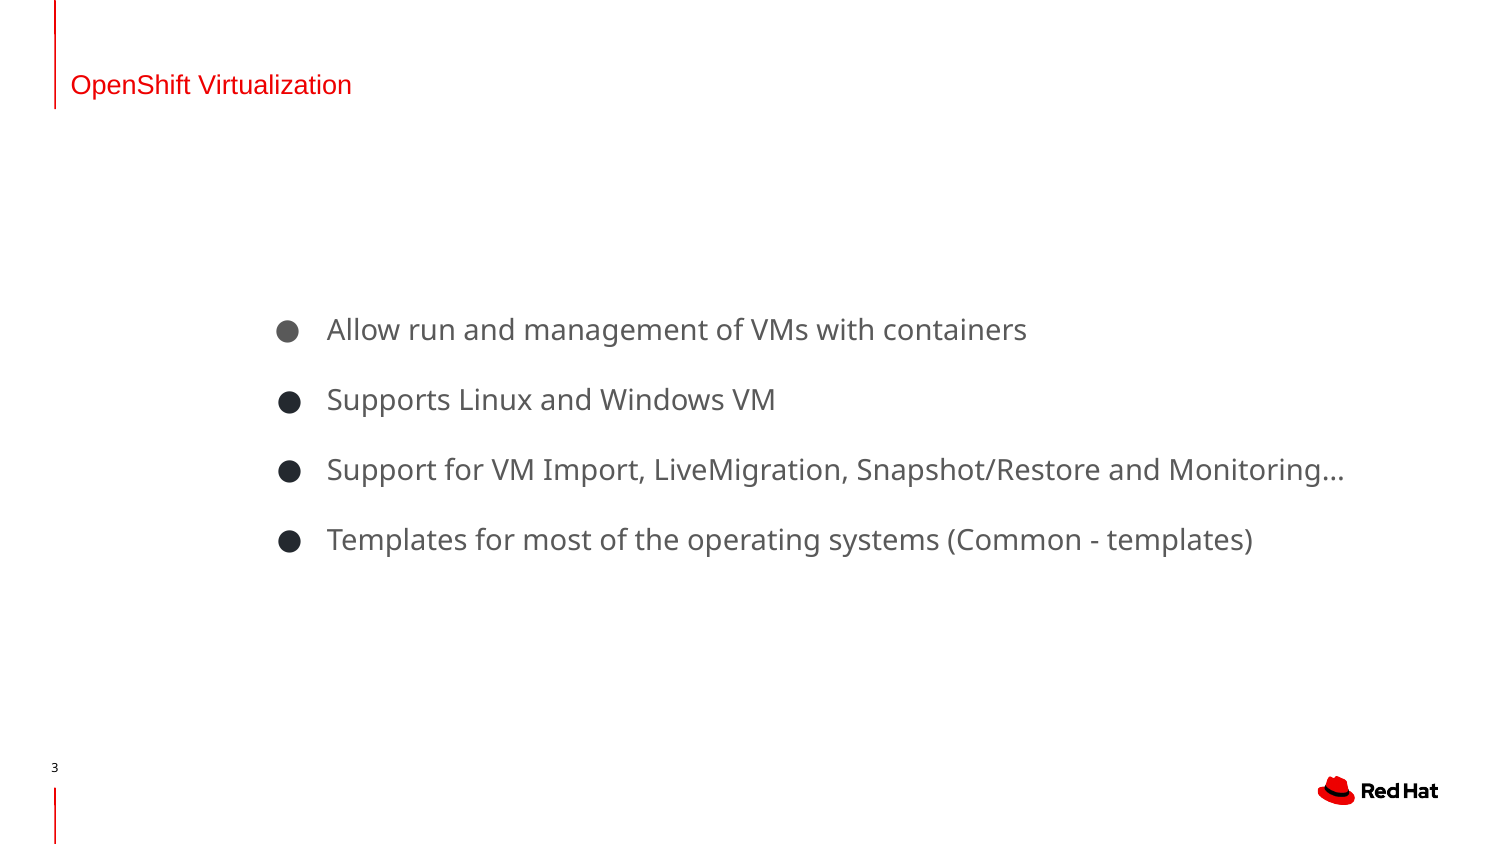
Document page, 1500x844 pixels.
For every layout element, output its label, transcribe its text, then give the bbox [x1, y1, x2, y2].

slide_number <číslo> [10, 759, 101, 777]
picture [1317, 776, 1438, 805]
text_box OpenShift Virtualization [55, 47, 723, 115]
list Allow run and management of VMs with containers Supports Linux and Windows VM Support for VM Import, LiveMigration, Snapshot/Restore and Monitoring… Templates for most of the operating systems (Common - templates) [139, 265, 1420, 618]
